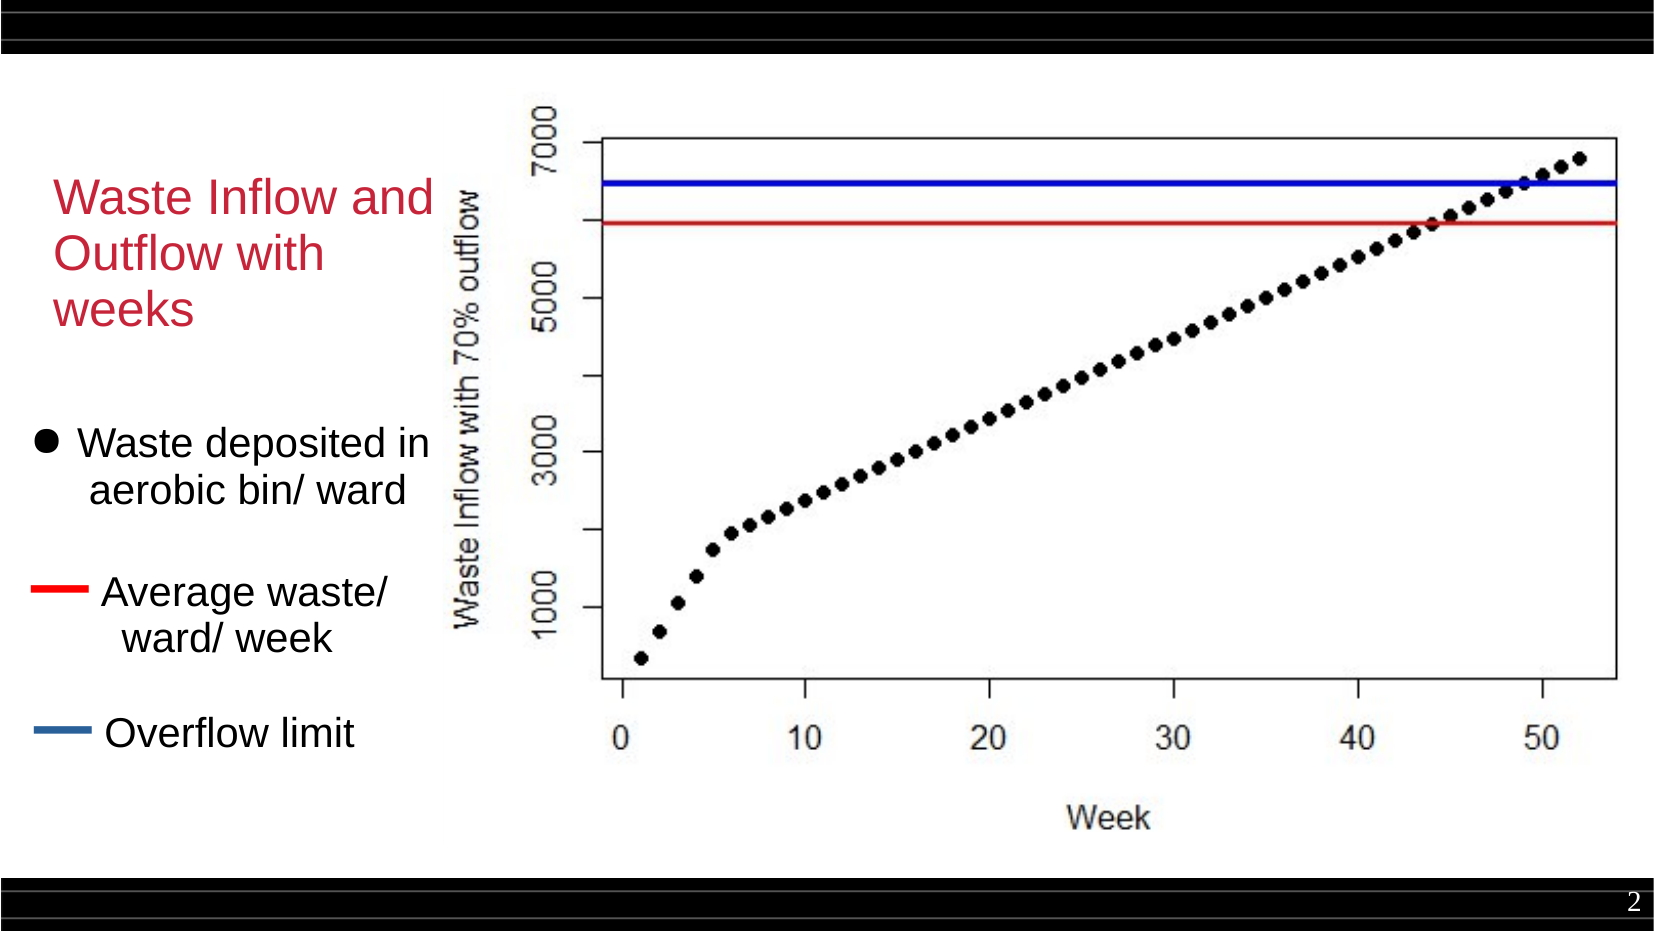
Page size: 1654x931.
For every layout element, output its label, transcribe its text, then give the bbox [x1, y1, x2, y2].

picture [1, 878, 1654, 931]
subtitle Average waste/ ward/ week [29, 555, 390, 667]
text_box Overflow limit [0, 667, 408, 799]
title Waste Inflow and Outflow with weeks [53, 169, 438, 337]
text_box Waste deposited in aerobic bin/ ward [29, 396, 432, 537]
picture [442, 88, 1642, 845]
picture [1, 0, 1654, 54]
